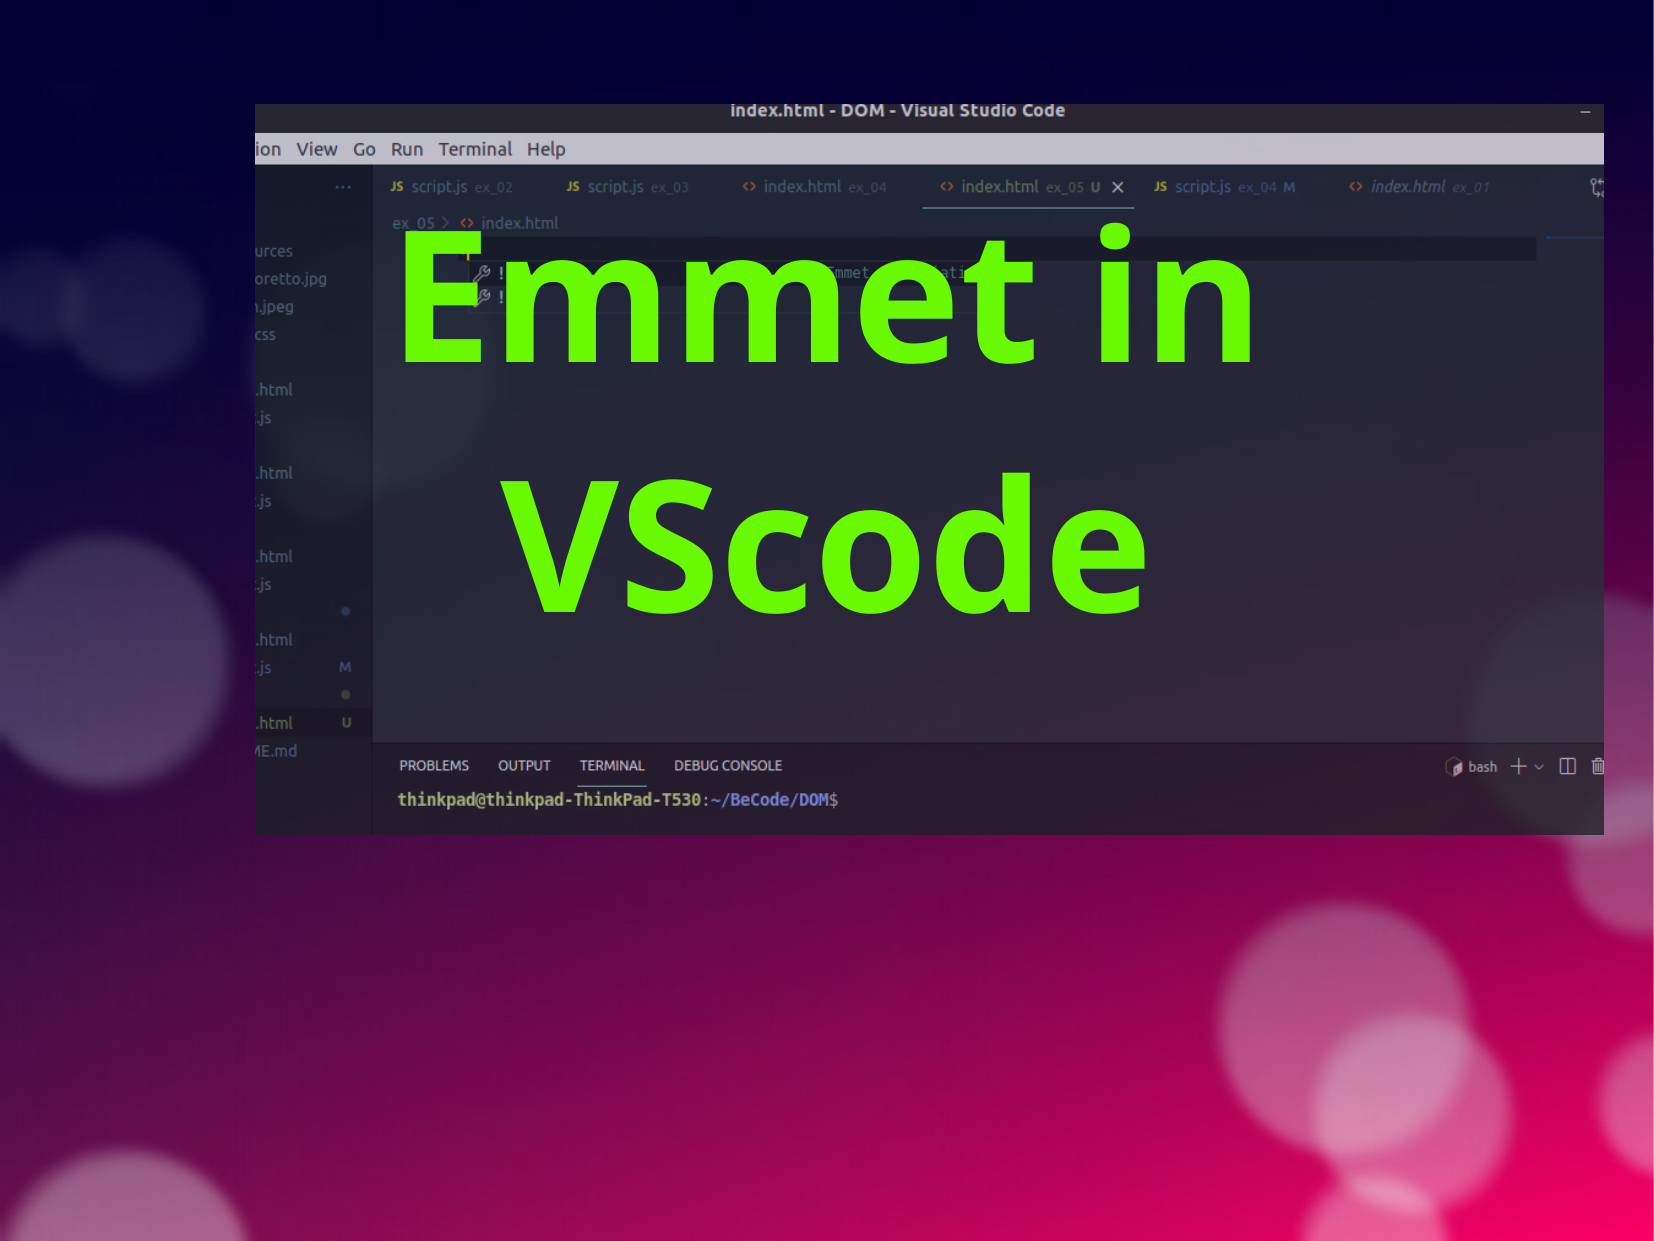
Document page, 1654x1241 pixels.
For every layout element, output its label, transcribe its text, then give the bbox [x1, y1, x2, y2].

picture [0, 0, 1654, 1241]
title Emmet in VScode [82, 312, 1571, 520]
